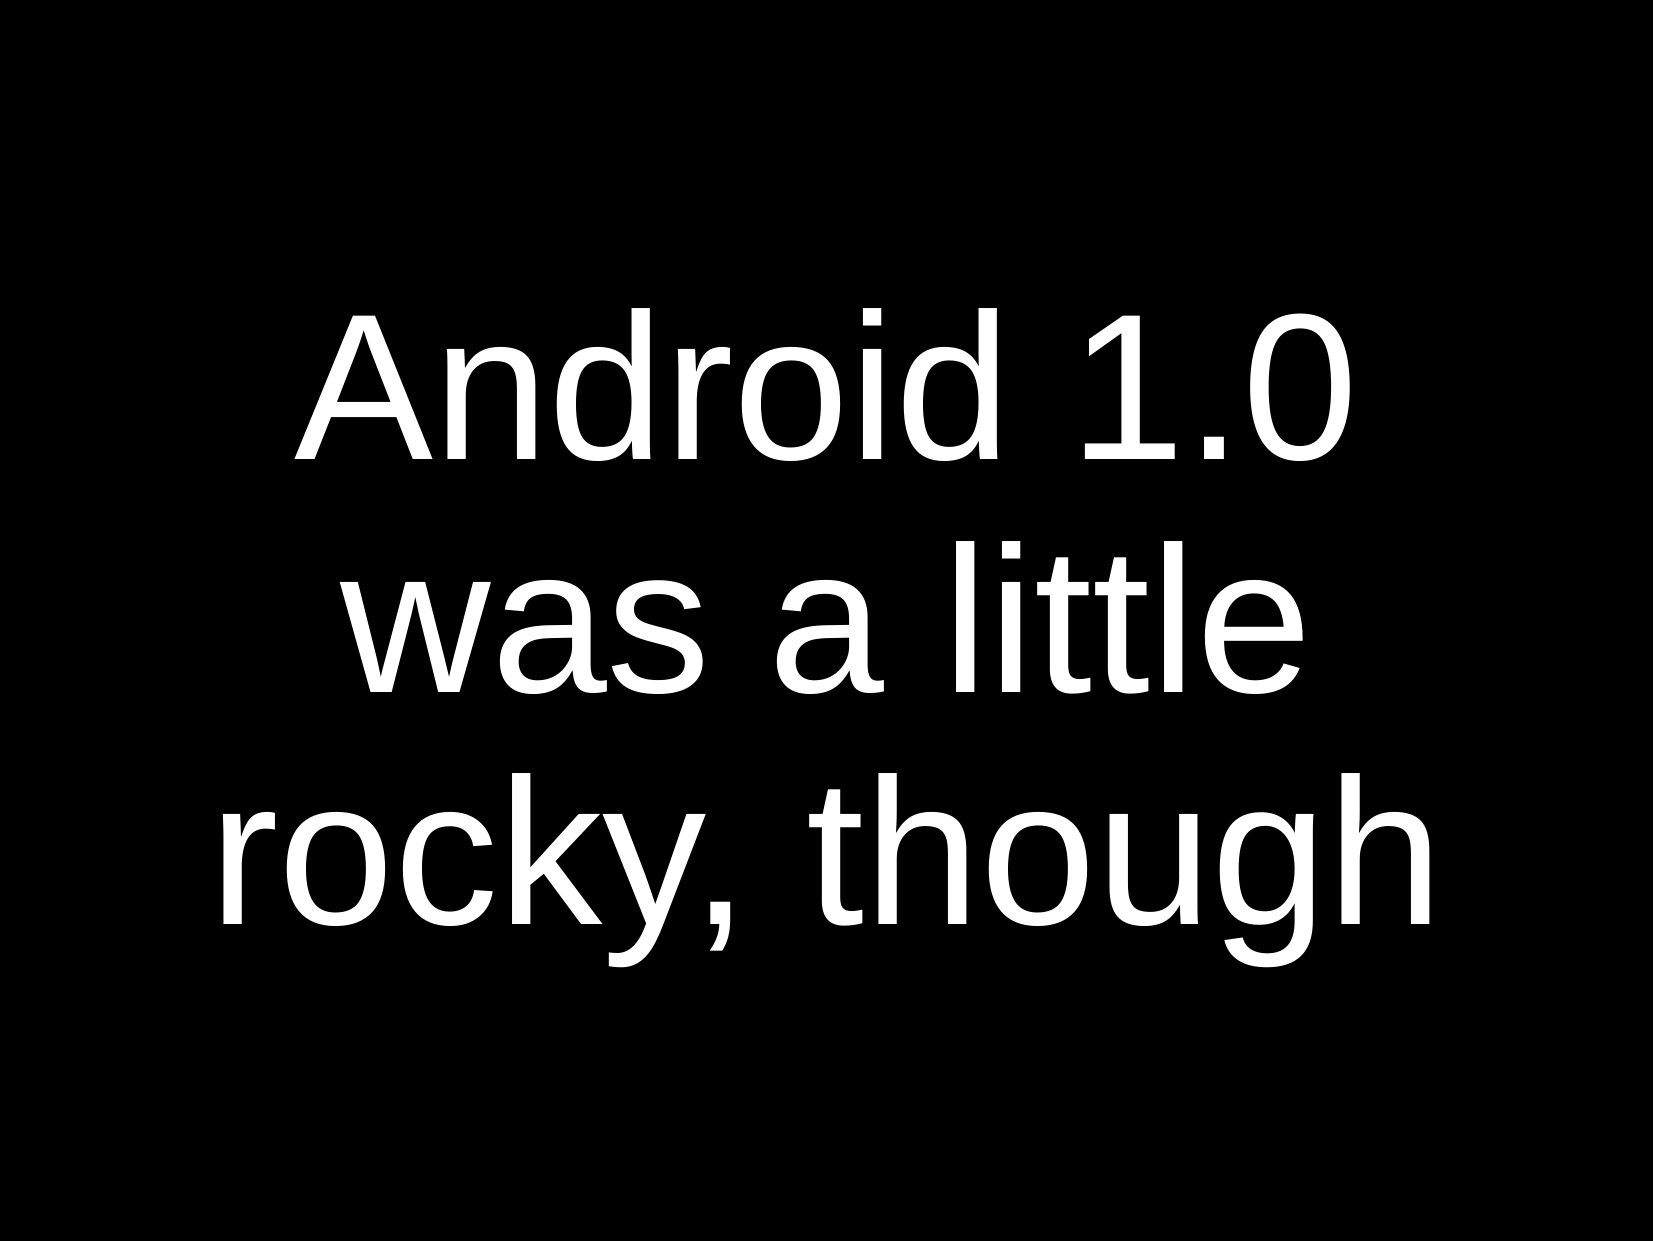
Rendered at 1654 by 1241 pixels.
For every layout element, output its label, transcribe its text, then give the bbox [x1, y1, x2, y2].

title Android 1.0 was a little rocky, though [82, 101, 1571, 1140]
